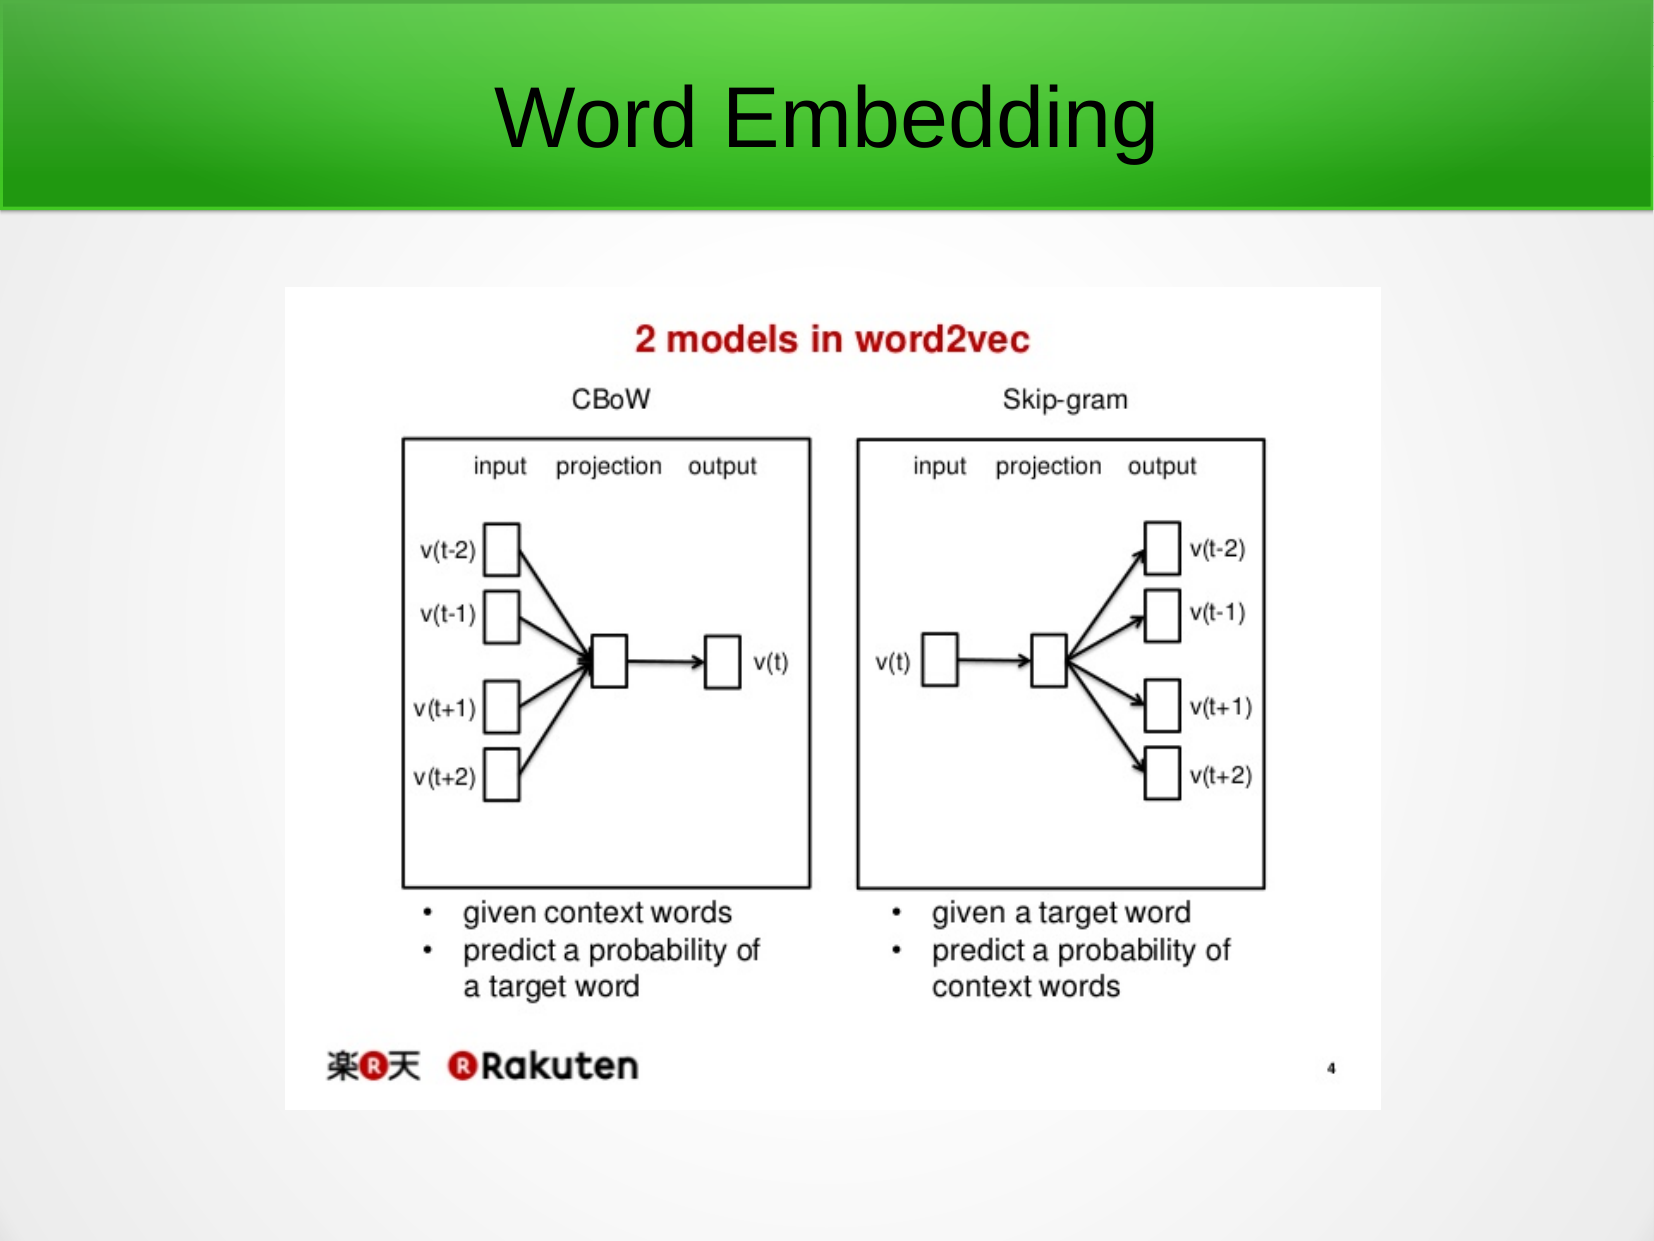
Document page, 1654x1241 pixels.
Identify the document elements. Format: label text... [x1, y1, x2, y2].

picture [285, 287, 1381, 1111]
title Word Embedding [82, 47, 1571, 189]
